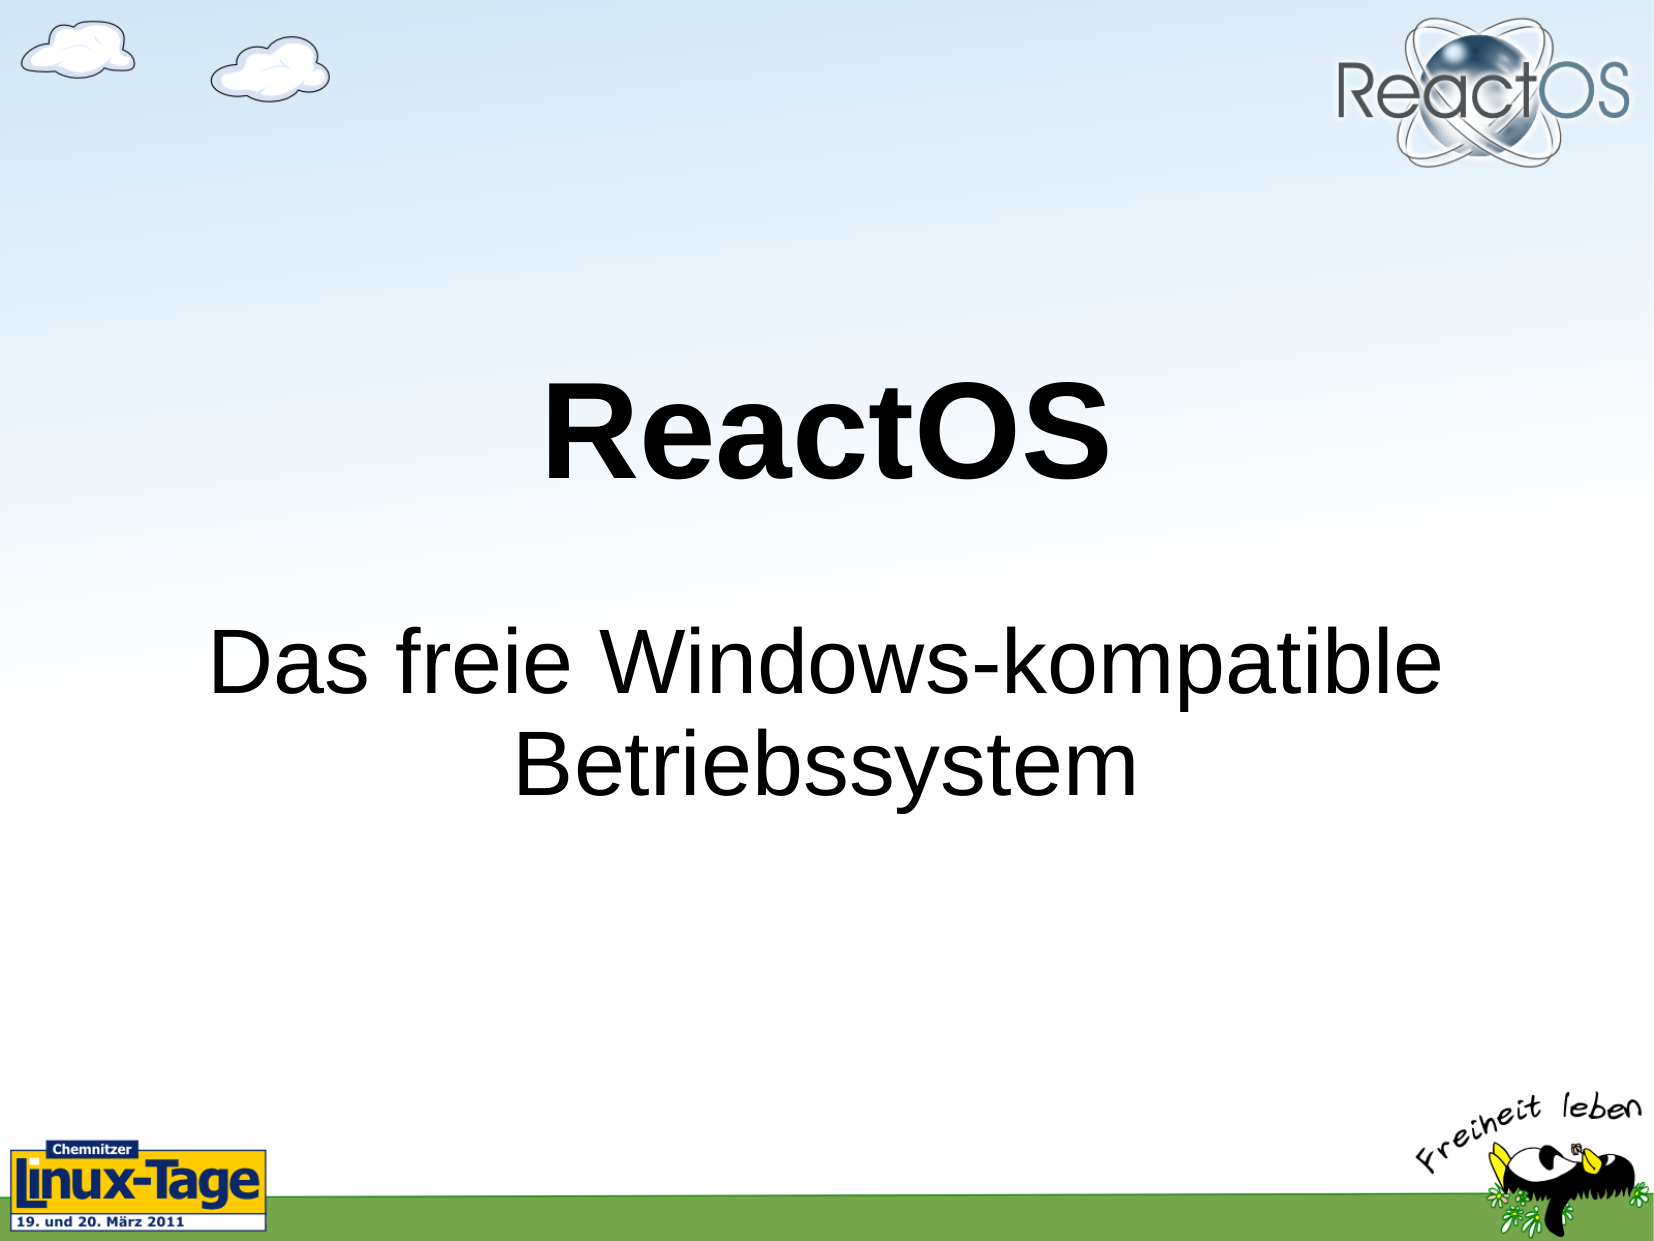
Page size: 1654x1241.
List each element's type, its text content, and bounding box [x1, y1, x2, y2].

title ReactOS Das freie Windows-kompatible Betriebssystem [82, 208, 1571, 1063]
picture [0, 0, 1654, 1241]
